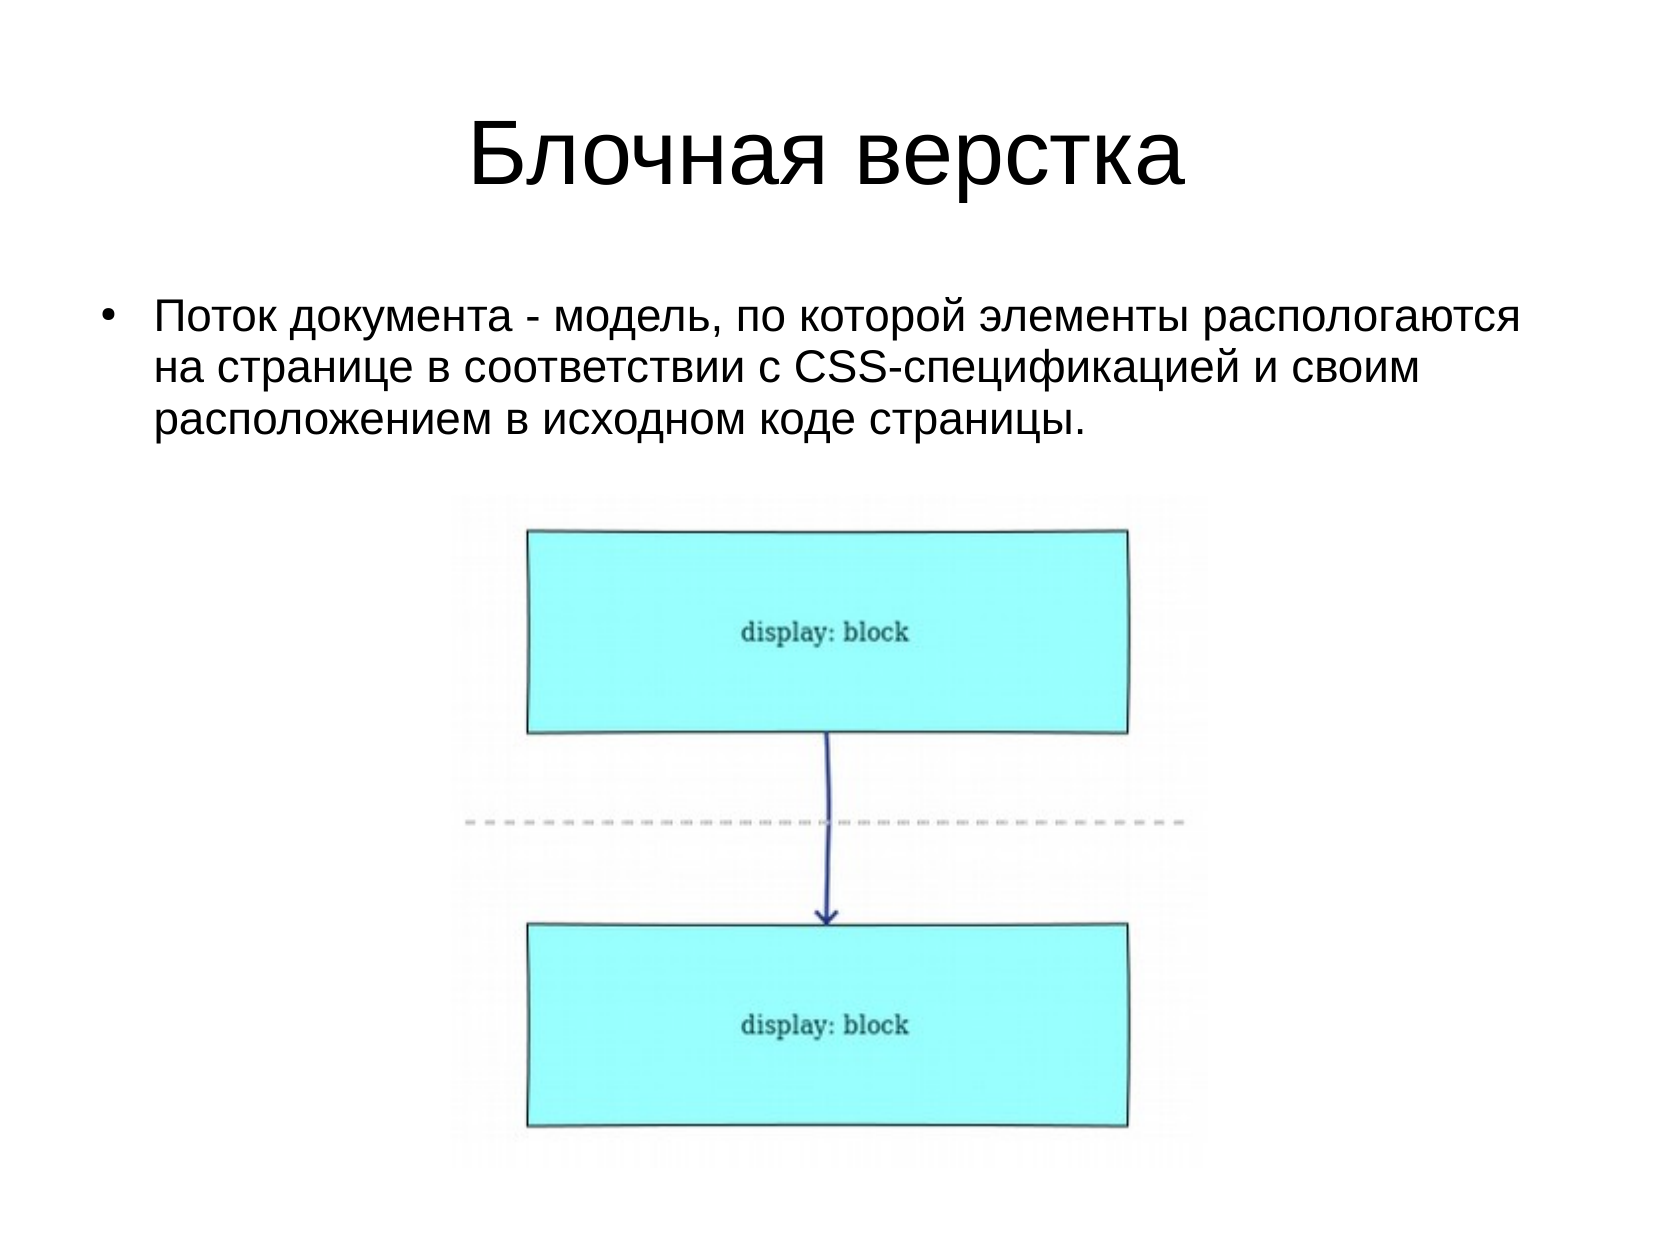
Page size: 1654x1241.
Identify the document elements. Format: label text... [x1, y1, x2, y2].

title Блочная верстка [82, 49, 1571, 257]
picture [450, 494, 1208, 1168]
list Поток документа - модель, по которой элементы распологаются на странице в соответствии с CSS-спецификацией и своим расположением в исходном коде страницы. [82, 290, 1571, 1010]
